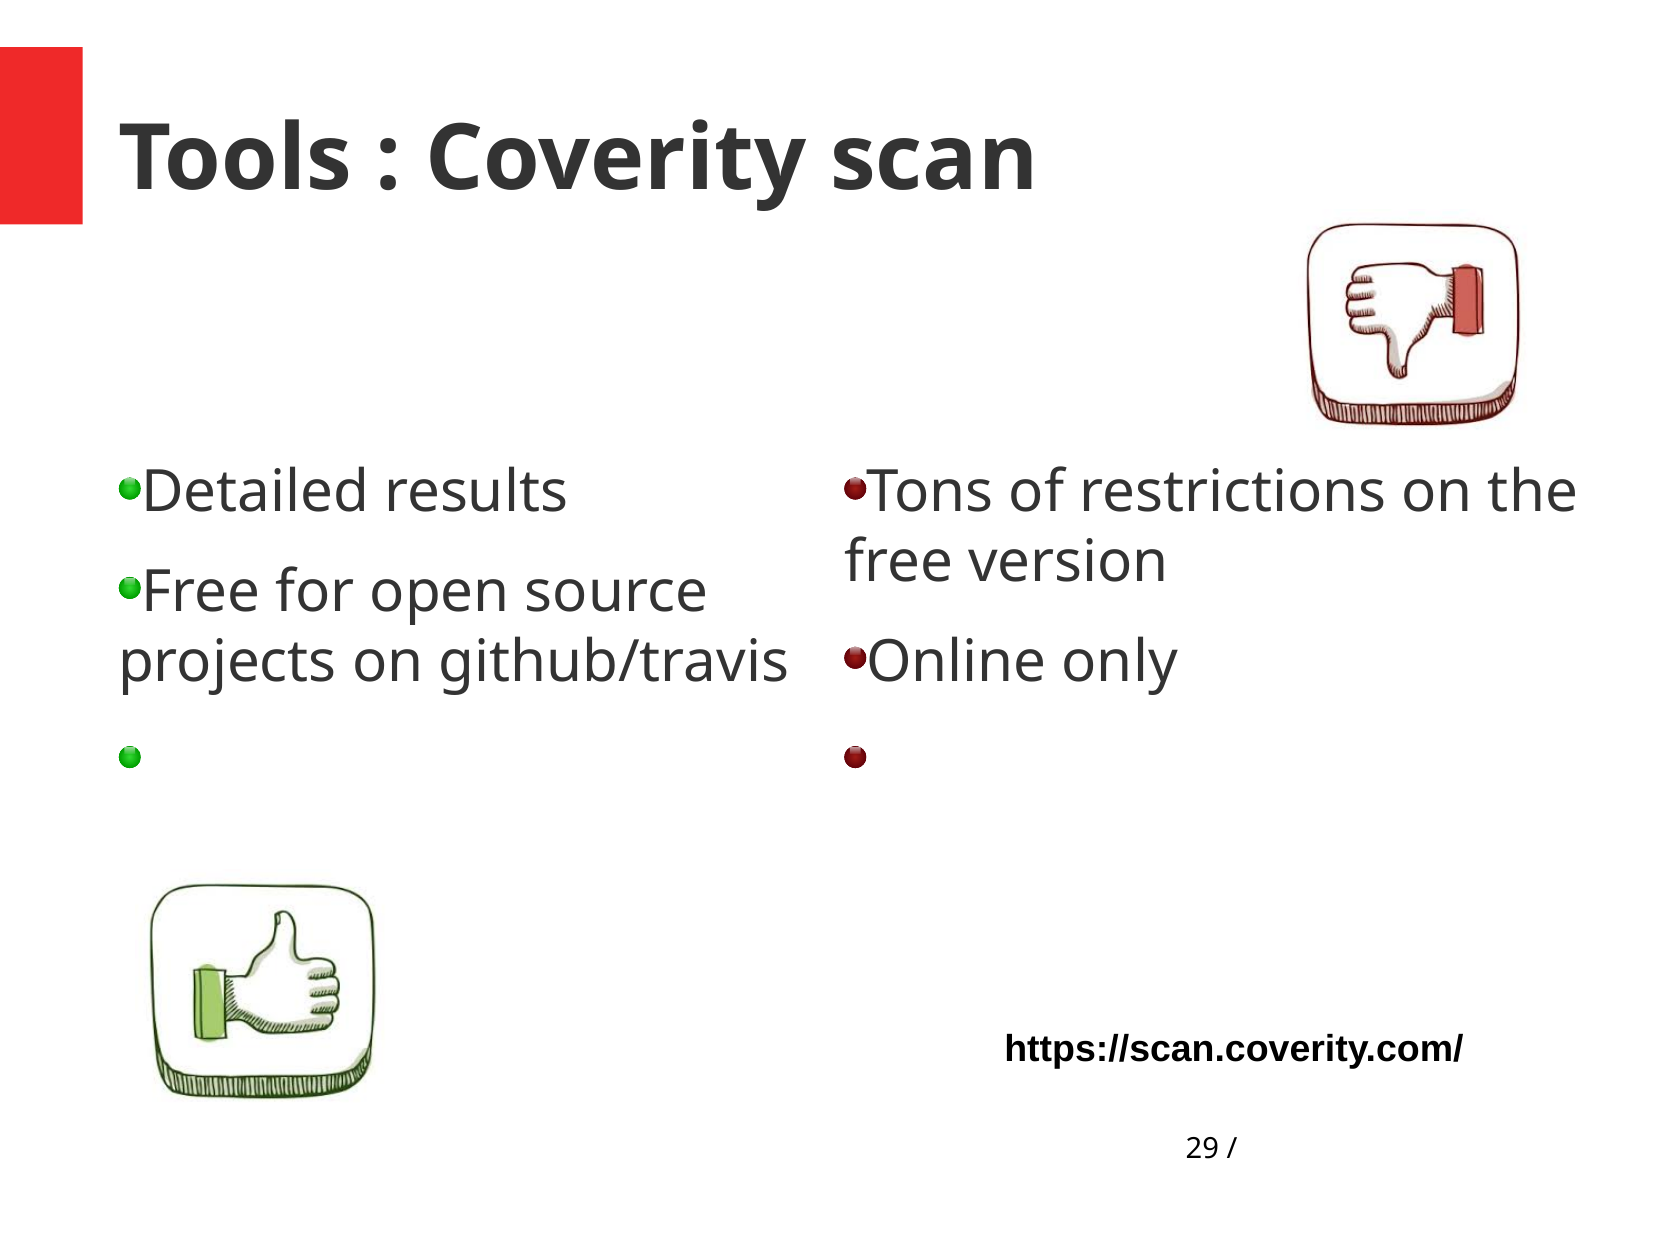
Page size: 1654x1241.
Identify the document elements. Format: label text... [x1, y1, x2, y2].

text_box https://scan.coverity.com/ [989, 1020, 1486, 1119]
title Tools : Coverity scan [118, 49, 1571, 257]
list Tons of restrictions on the free version Online only [844, 354, 1591, 1074]
picture [135, 870, 391, 1114]
picture [1290, 210, 1534, 440]
text_box / [1185, 1129, 1571, 1216]
list Detailed results Free for open source projects on github/travis [118, 354, 810, 1074]
